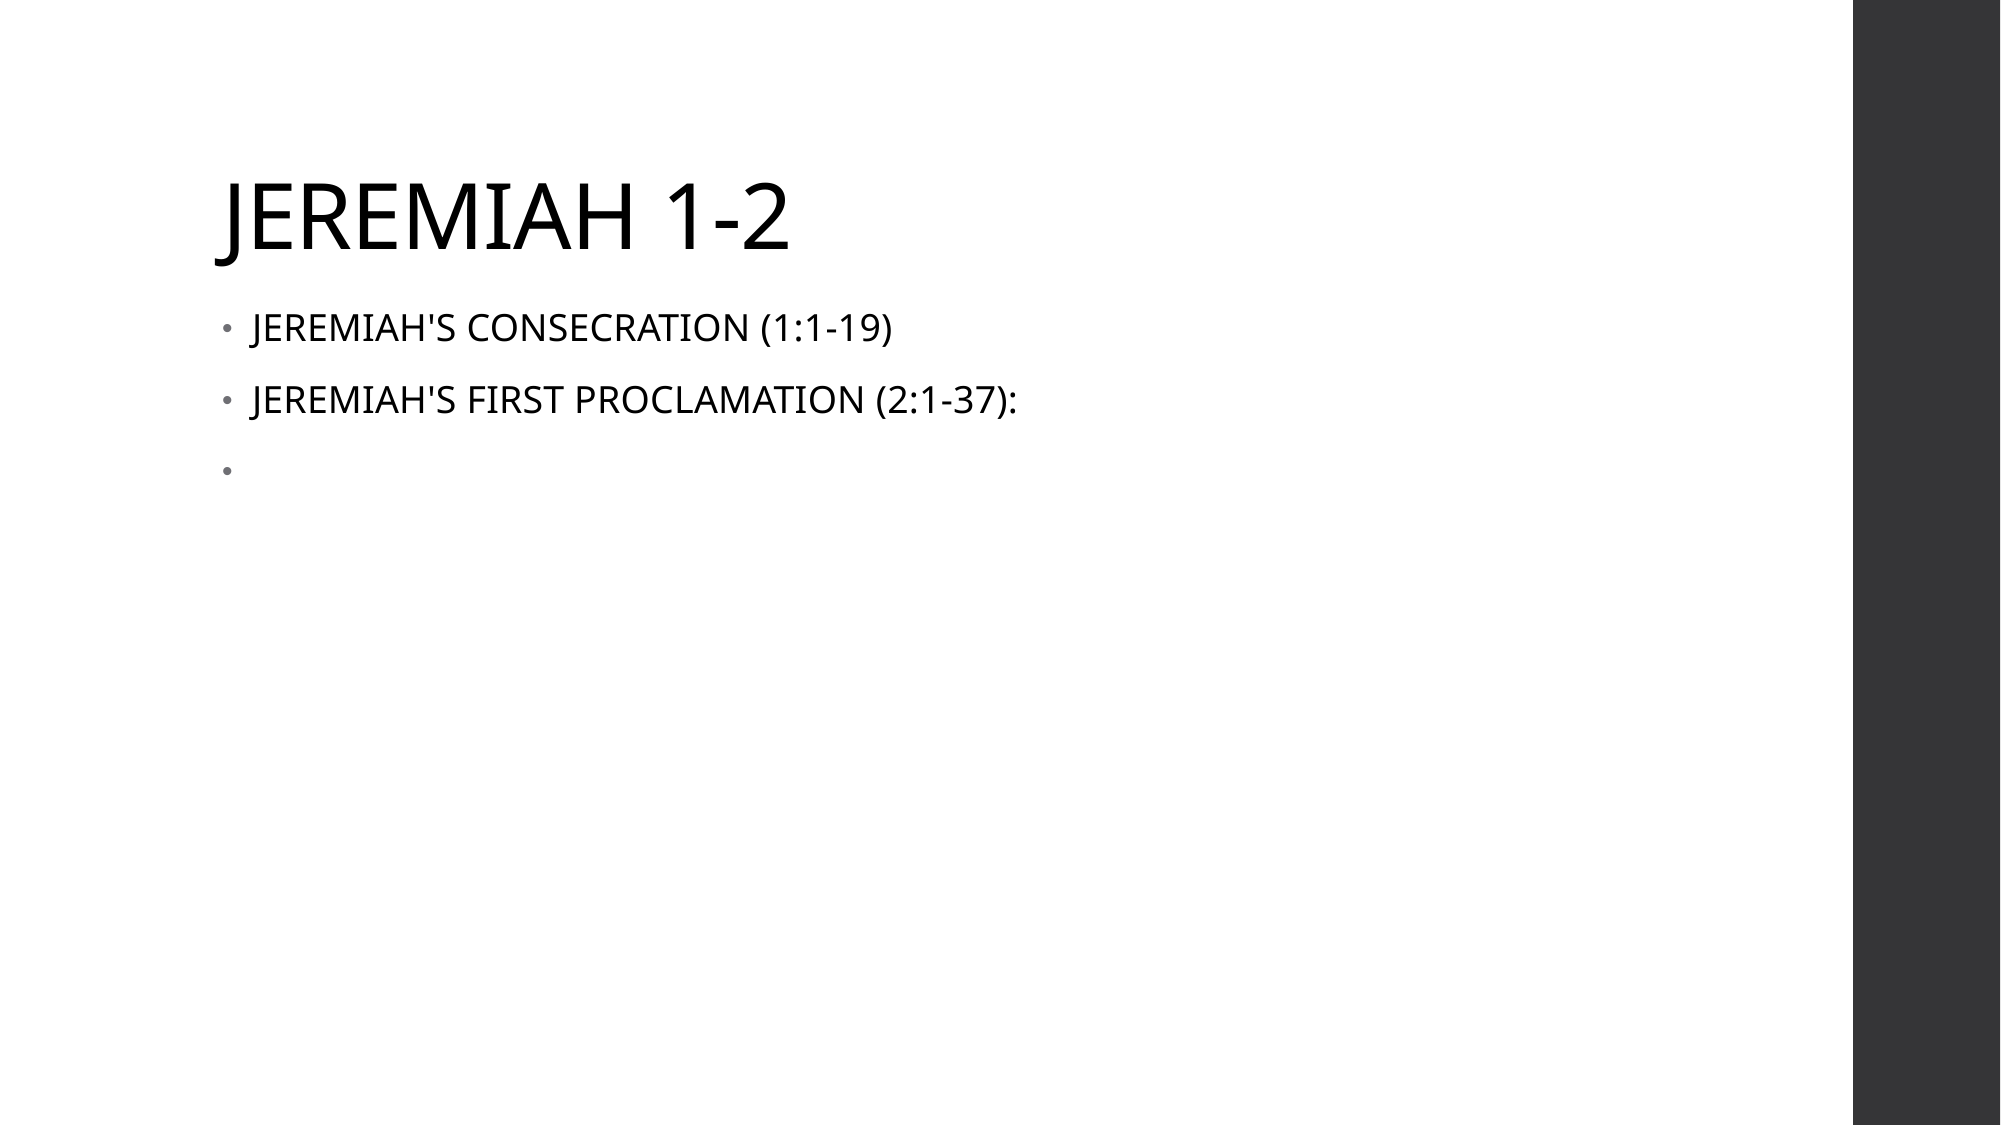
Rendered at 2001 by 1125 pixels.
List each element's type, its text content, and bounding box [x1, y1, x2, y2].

list JEREMIAH'S CONSECRATION (1:1-19) JEREMIAH'S FIRST PROCLAMATION (2:1-37): [206, 299, 1617, 1014]
title JEREMIAH 1-2 [206, 60, 1797, 278]
